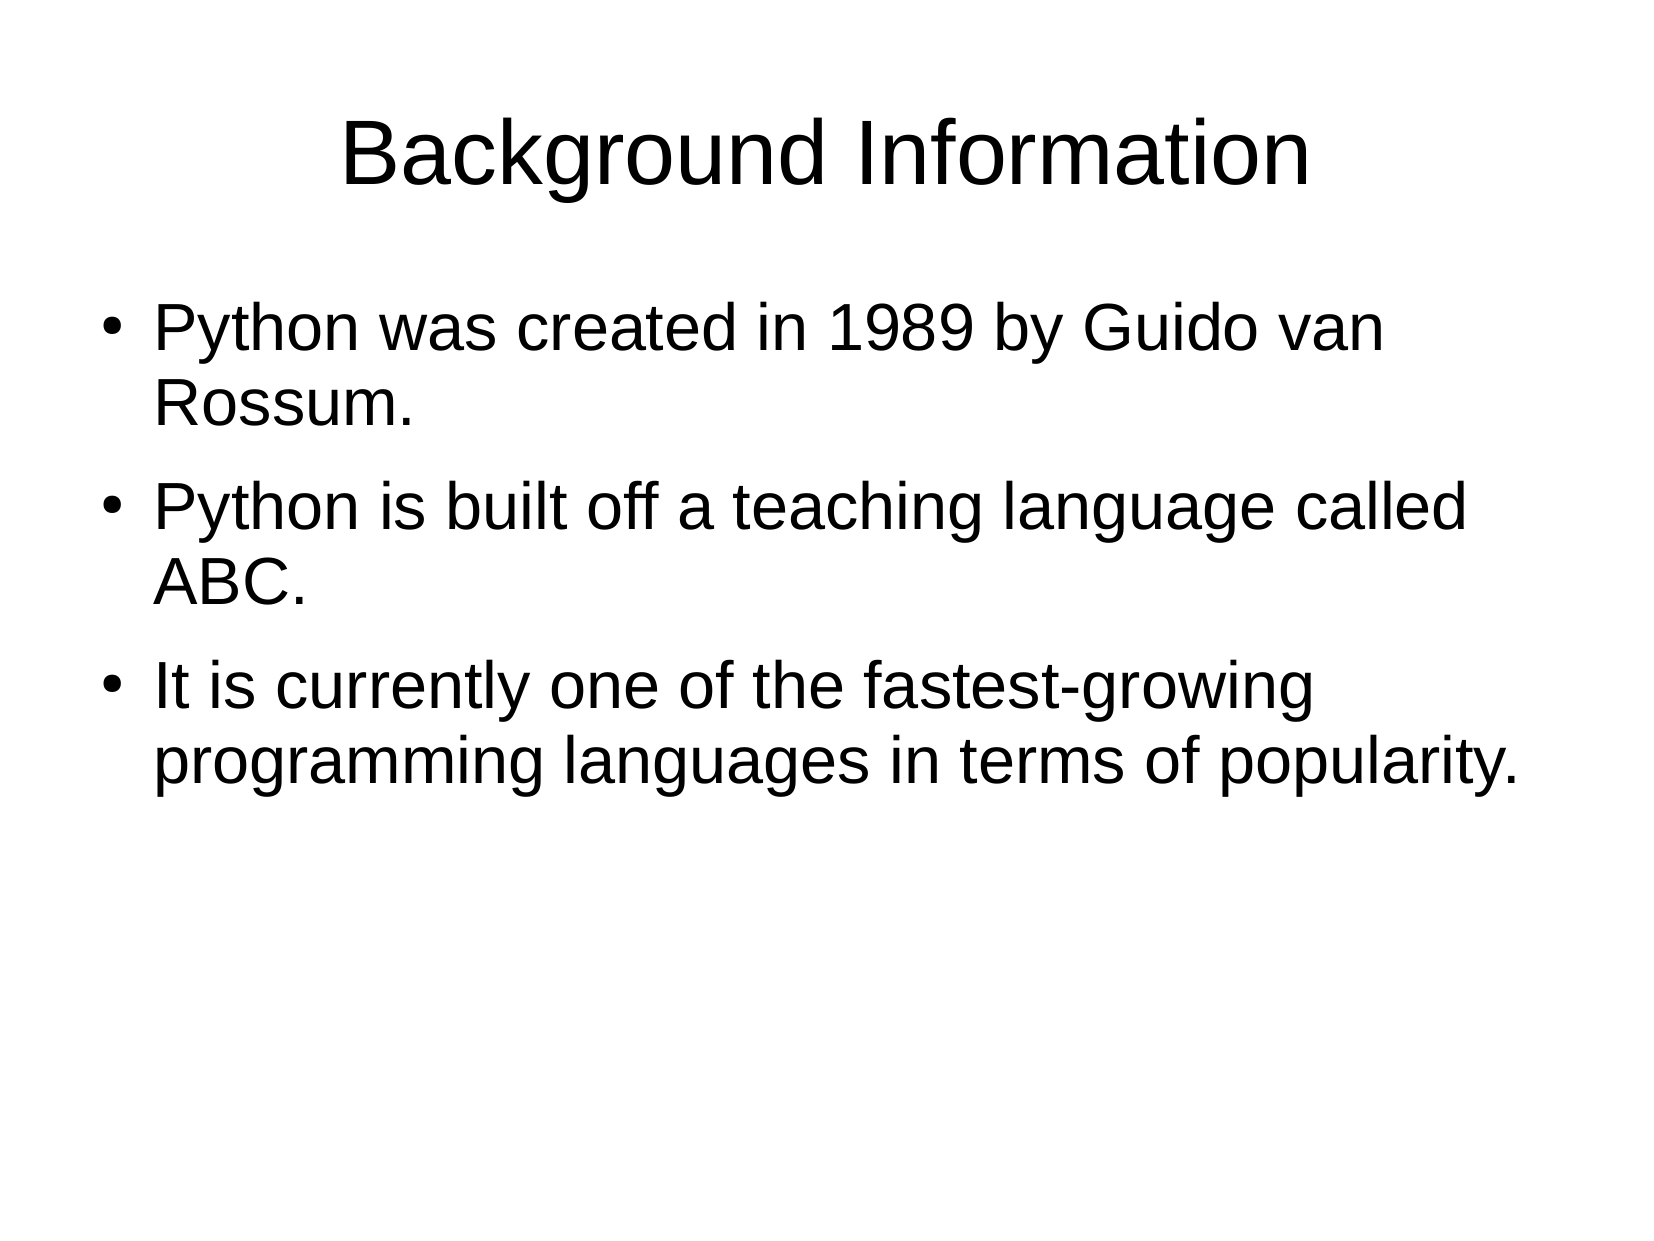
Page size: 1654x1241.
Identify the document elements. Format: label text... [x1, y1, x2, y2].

title Background Information [82, 49, 1571, 257]
list Python was created in 1989 by Guido van Rossum. Python is built off a teaching language called ABC. It is currently one of the fastest-growing programming languages in terms of popularity. [82, 290, 1571, 1109]
